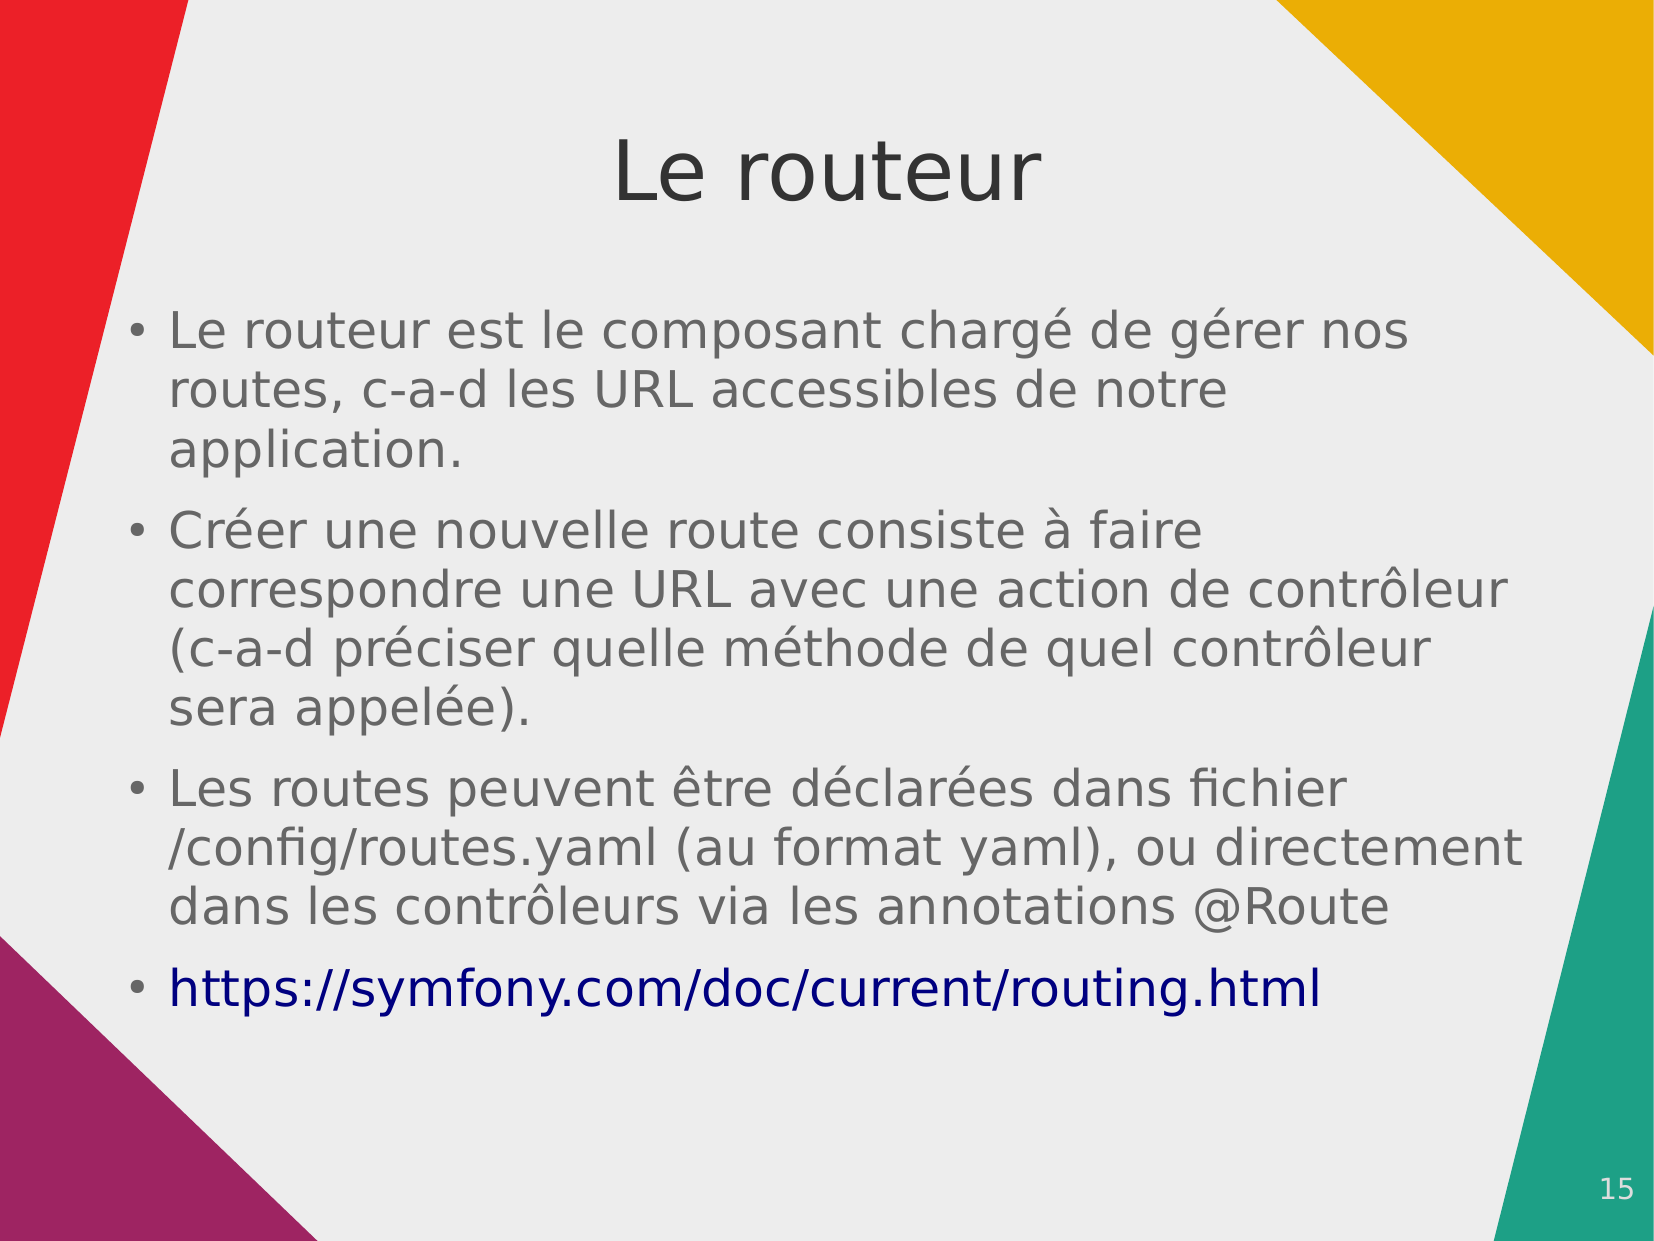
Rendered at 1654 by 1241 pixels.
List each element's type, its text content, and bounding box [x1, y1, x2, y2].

list Le routeur est le composant chargé de gérer nos routes, c-a-d les URL accessibles de notre application. Créer une nouvelle route consiste à faire correspondre une URL avec une action de contrôleur (c-a-d préciser quelle méthode de quel contrôleur sera appelée). Les routes peuvent être déclarées dans fichier /config/routes.yaml (au format yaml), ou directement dans les contrôleurs via les annotations @Route https://symfony.com/doc/current/routing.html [114, 302, 1539, 1033]
title Le routeur [114, 73, 1539, 271]
